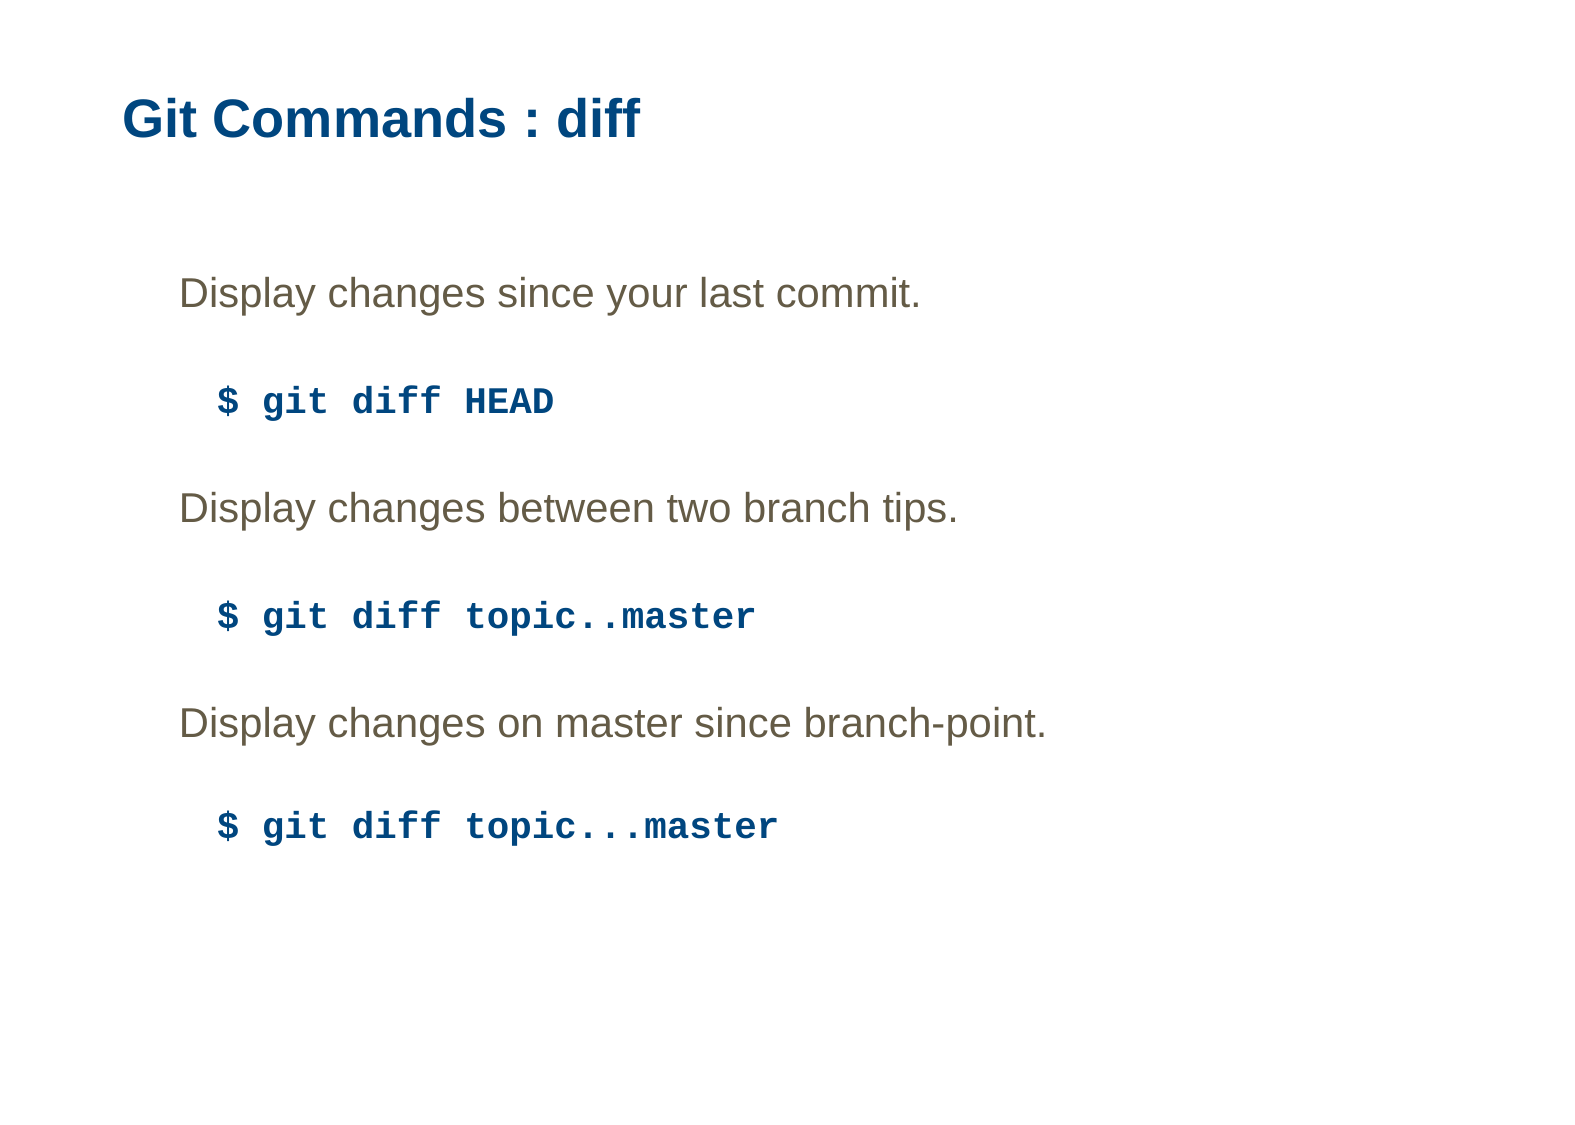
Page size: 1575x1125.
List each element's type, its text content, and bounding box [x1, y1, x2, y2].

title Git Commands : diff [122, 76, 1541, 157]
list Display changes since your last commit. $ git diff HEAD Display changes between two branch tips. $ git diff topic..master Display changes on master since branch-point. $ git diff topic...master [122, 265, 1398, 941]
